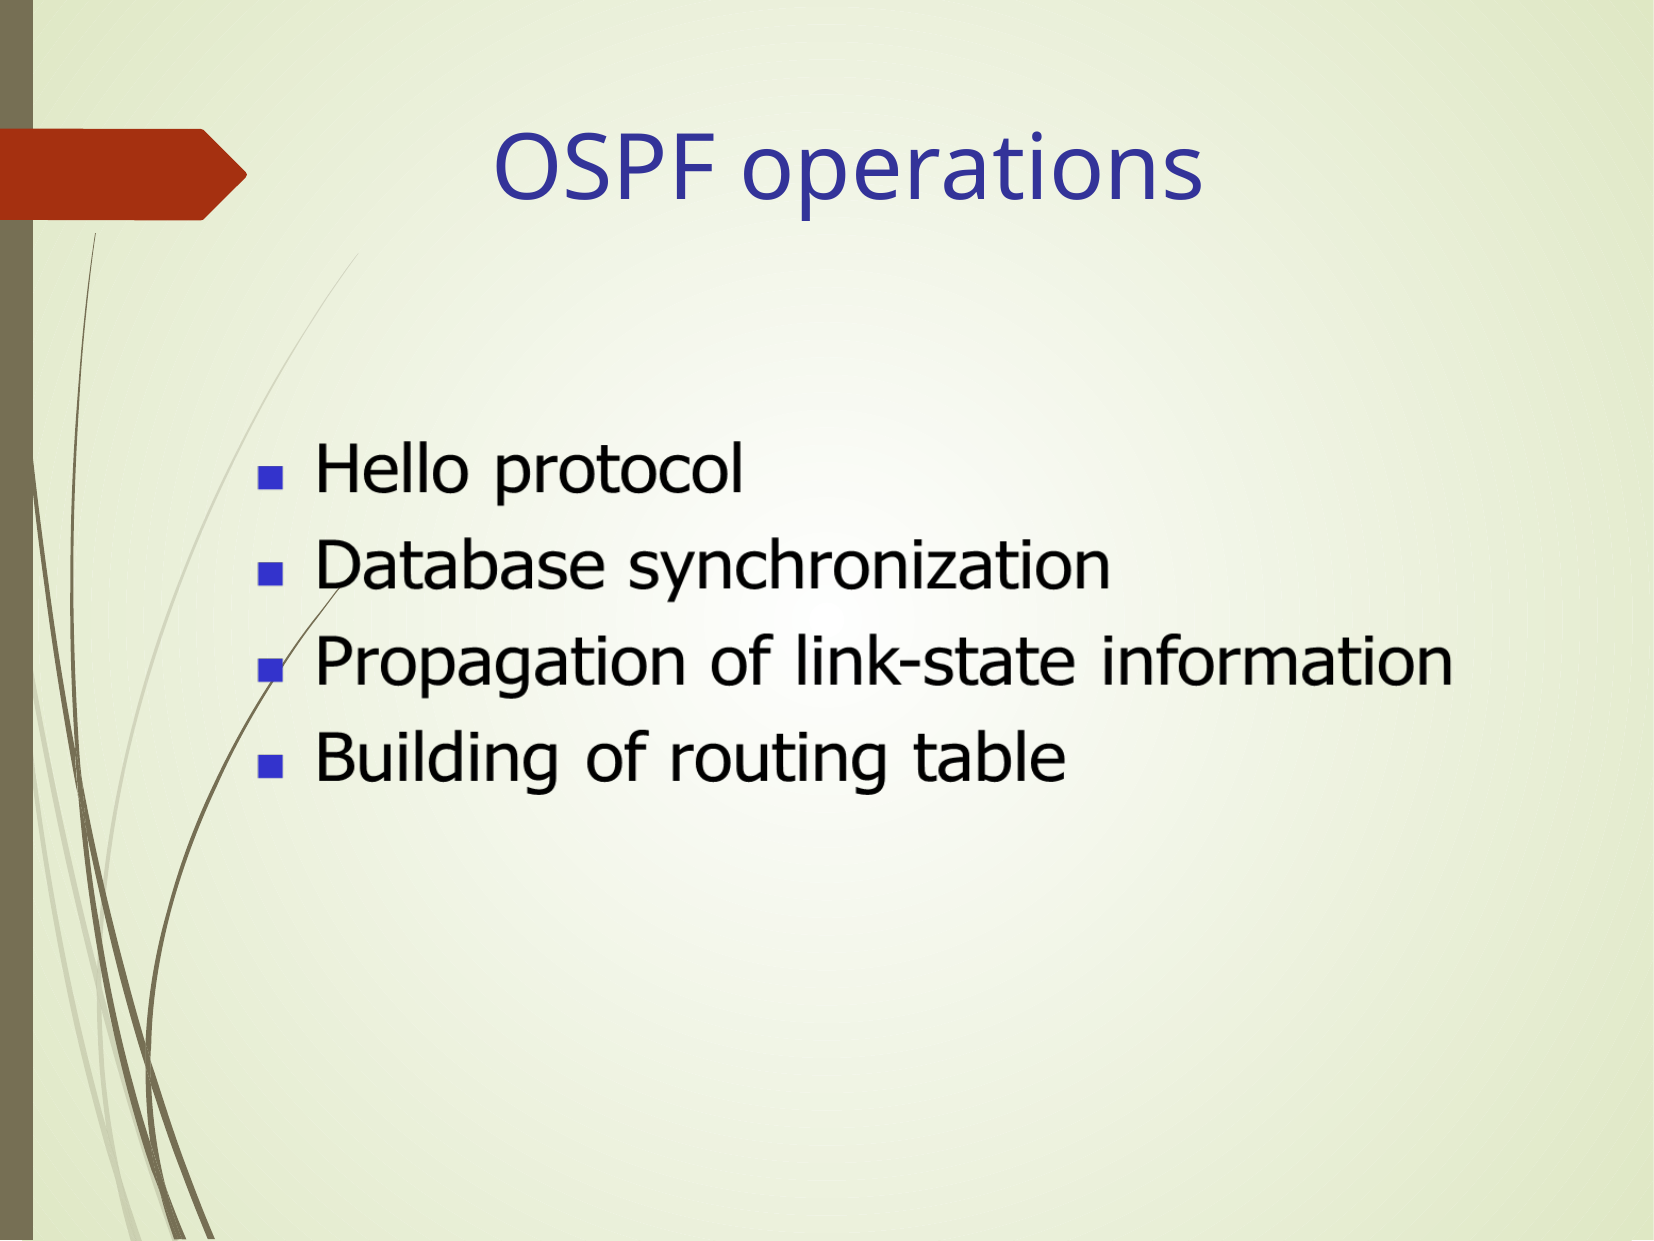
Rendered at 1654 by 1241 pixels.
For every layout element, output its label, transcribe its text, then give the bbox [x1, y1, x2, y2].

text_box OSPF operations [476, 101, 1221, 226]
picture [231, 406, 1497, 835]
